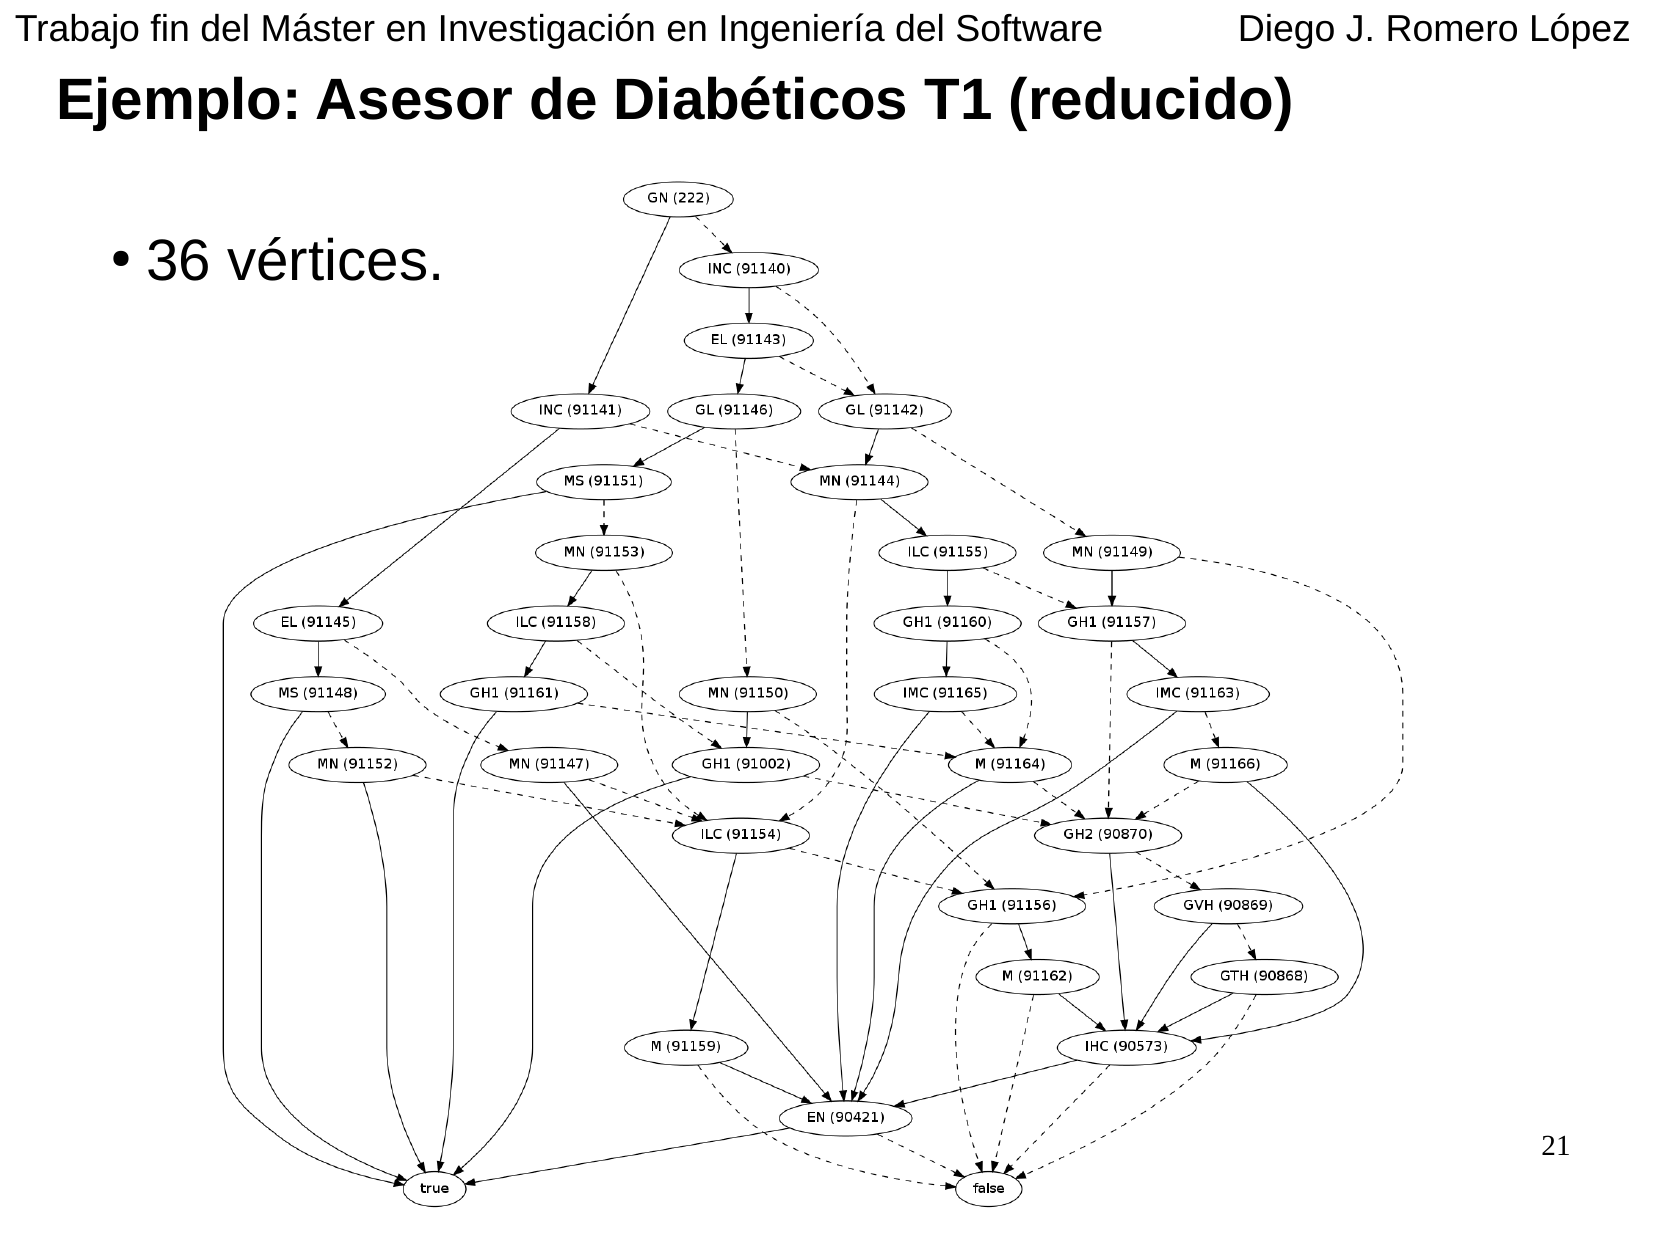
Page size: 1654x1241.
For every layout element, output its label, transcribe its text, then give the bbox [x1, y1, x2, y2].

picture [219, 177, 1406, 1211]
text_box 36 vértices. [95, 188, 497, 303]
text_box Ejemplo: Asesor de Diabéticos T1 (reducido) [5, 59, 1630, 133]
